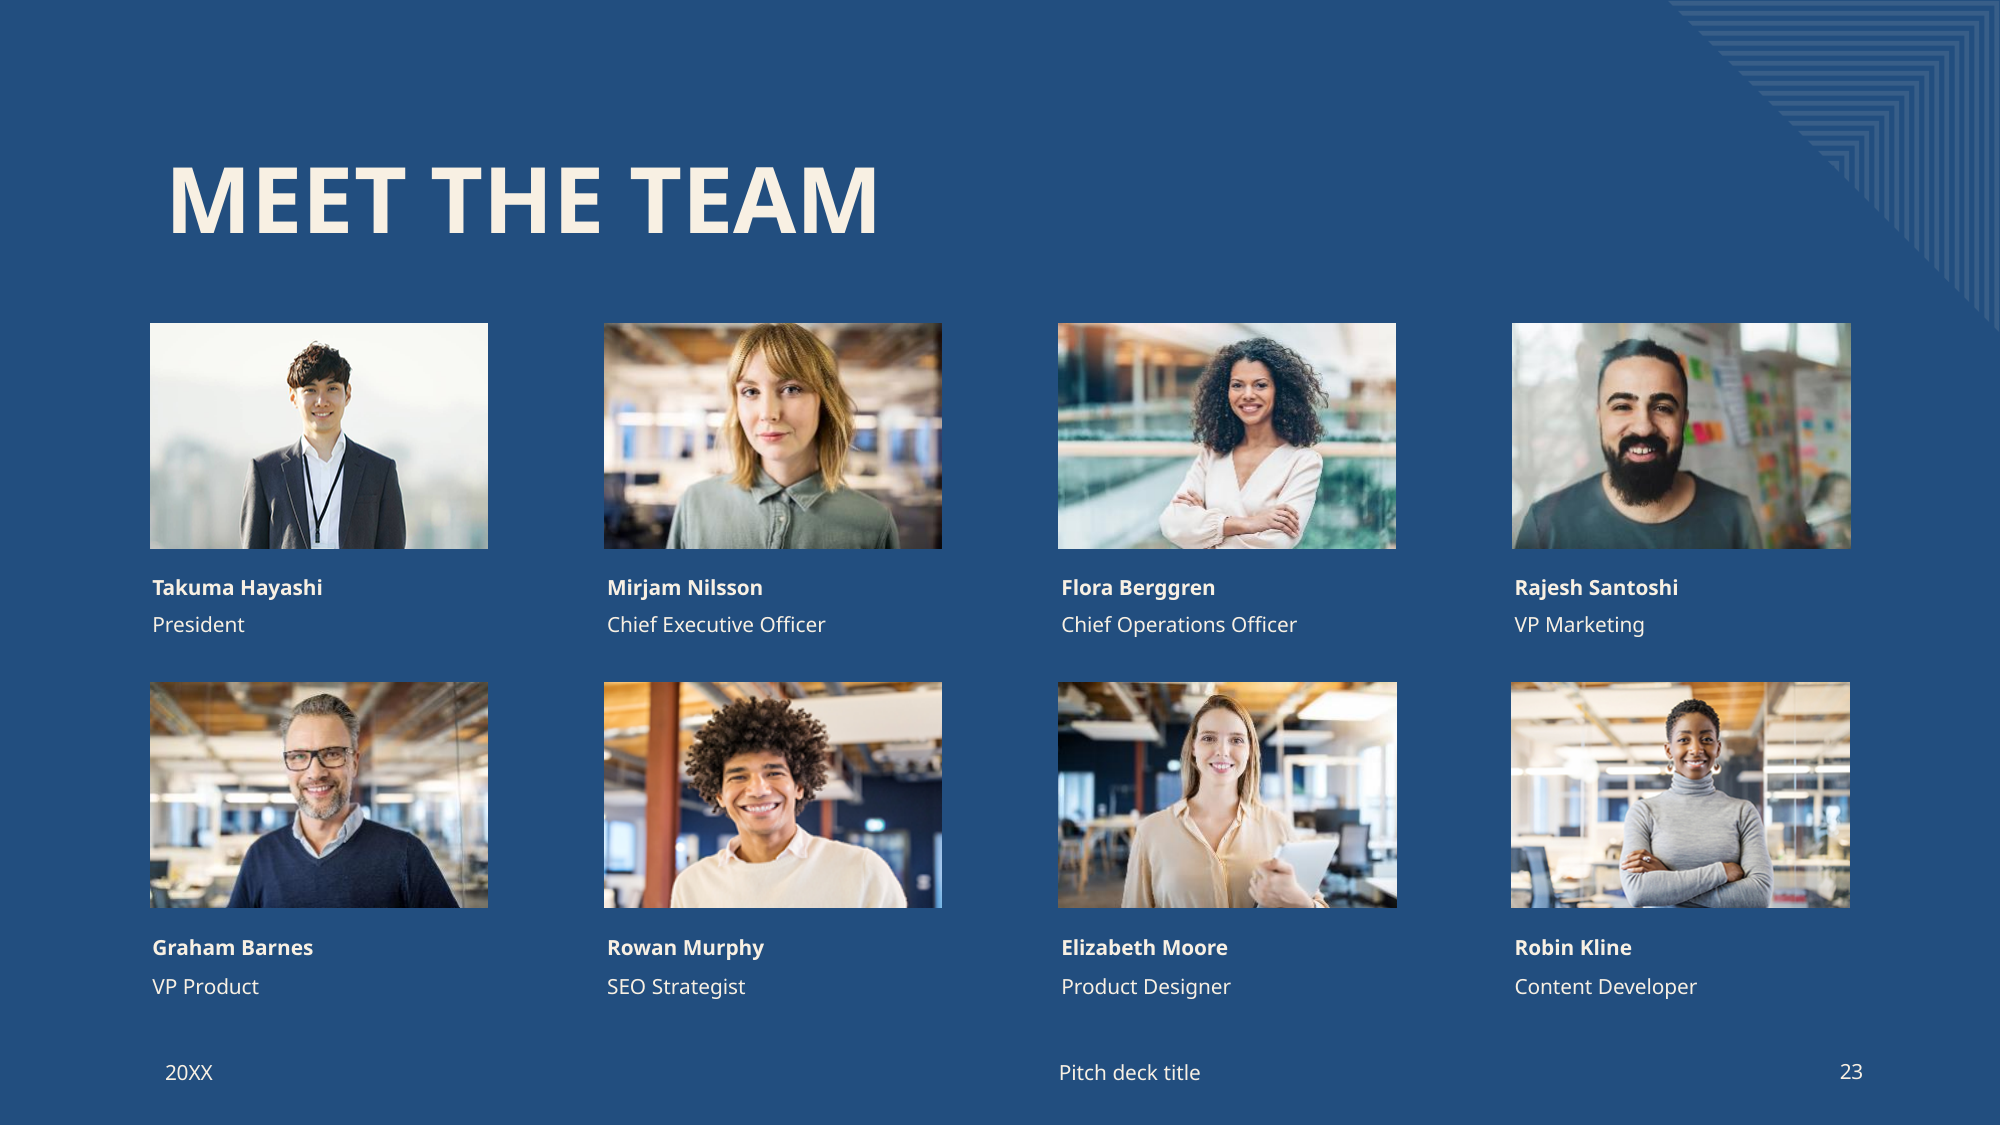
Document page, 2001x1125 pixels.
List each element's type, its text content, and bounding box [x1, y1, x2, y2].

list Robin Kline [1499, 930, 1838, 968]
list Chief Executive Officer [592, 607, 930, 653]
list Rajesh Santoshi [1499, 570, 1838, 607]
list Chief Operations Officer [1046, 607, 1385, 653]
list Graham Barnes [137, 930, 475, 968]
picture [1058, 682, 1397, 908]
list SEO Strategist [592, 968, 930, 1014]
picture [1512, 323, 1851, 549]
list Mirjam Nilsson [592, 570, 930, 607]
picture [604, 682, 942, 908]
text_box 20XX [150, 1042, 331, 1103]
list VP Marketing [1499, 607, 1838, 653]
list Flora Berggren [1046, 570, 1385, 607]
list Rowan Murphy [592, 930, 930, 968]
list President [137, 607, 475, 653]
picture [1058, 323, 1396, 549]
list VP Product [137, 968, 475, 1014]
picture [604, 323, 942, 549]
text_box Pitch deck title [942, 1041, 1318, 1102]
text_box [1824, 1042, 1900, 1103]
list Product Designer [1046, 968, 1385, 1014]
picture [150, 323, 488, 549]
list Takuma Hayashi [137, 570, 475, 607]
title MEET THE TEAM [150, 146, 1876, 365]
picture [150, 682, 488, 908]
picture [1511, 682, 1850, 908]
list Elizabeth Moore [1046, 930, 1385, 968]
list Content Developer [1499, 968, 1838, 1014]
